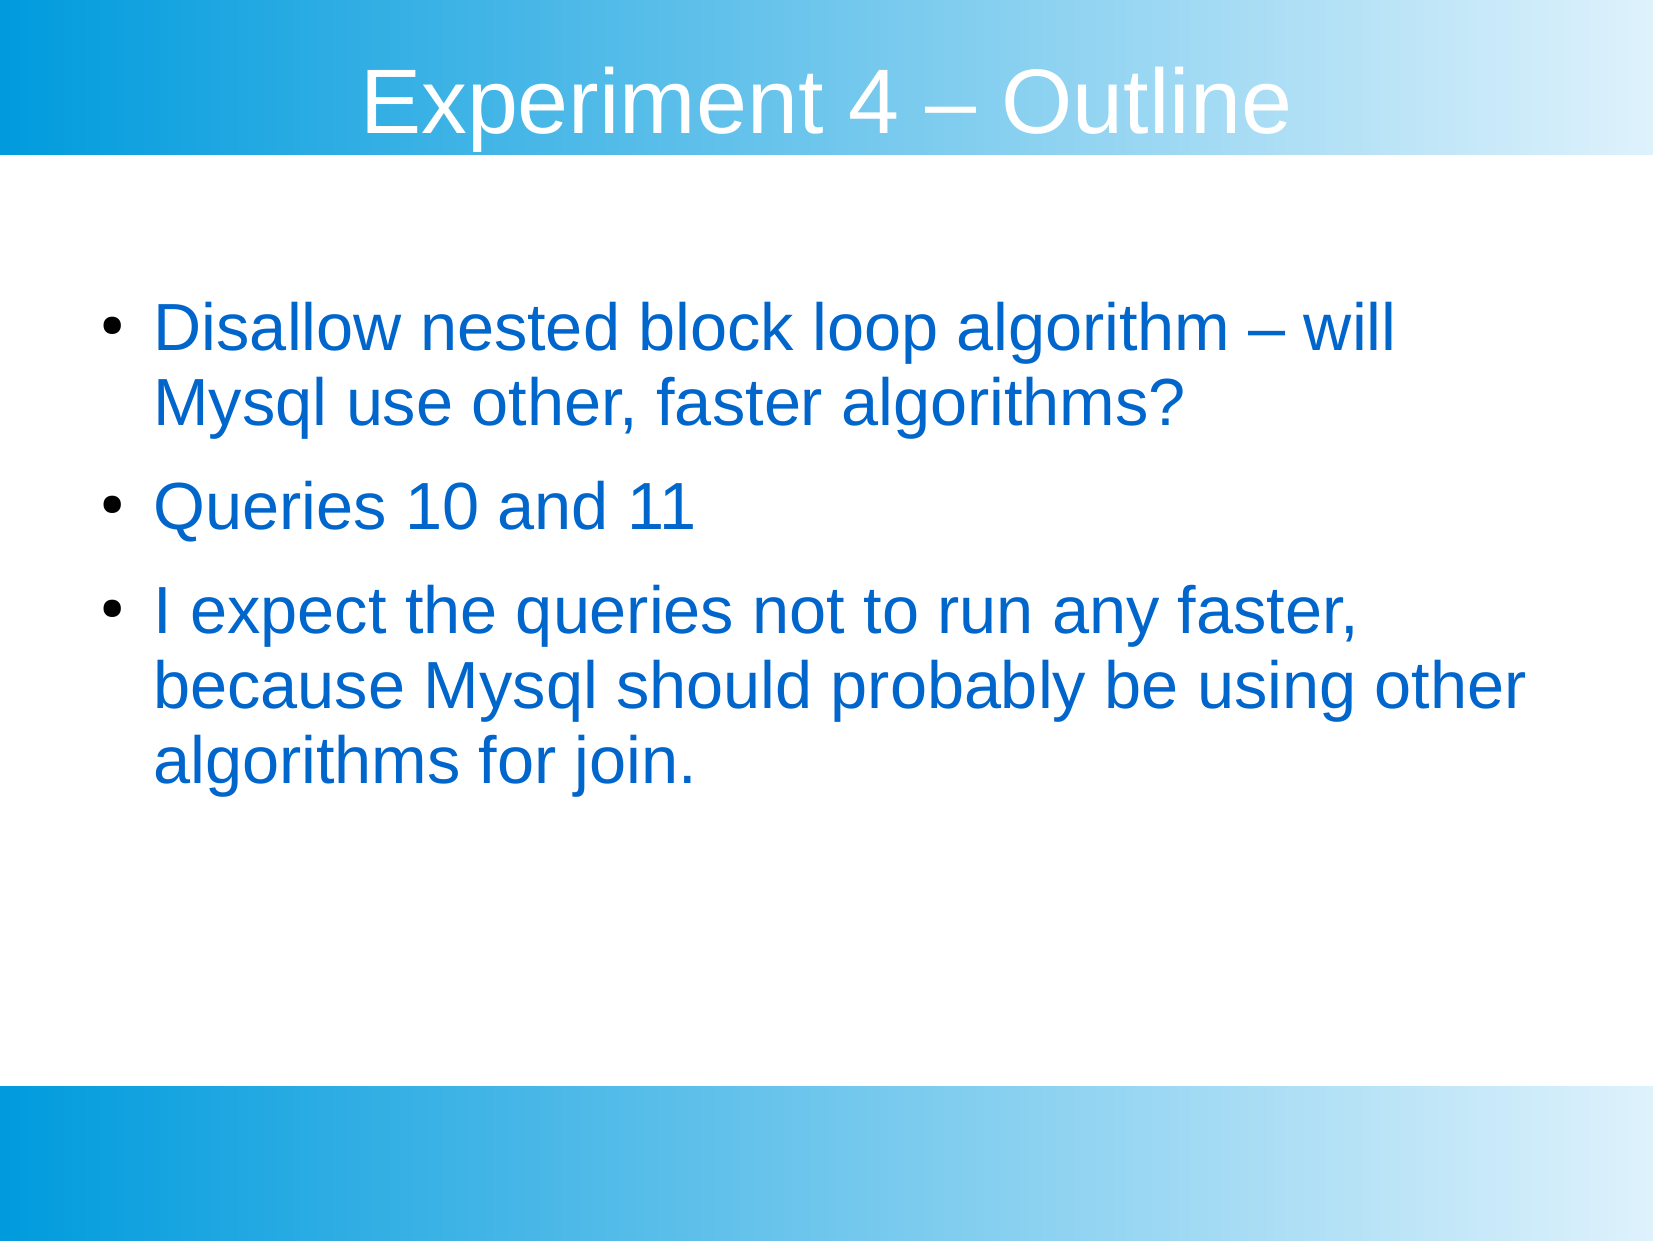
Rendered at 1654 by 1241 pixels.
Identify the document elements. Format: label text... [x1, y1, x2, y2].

title Experiment 4 – Outline [82, 49, 1571, 155]
list Disallow nested block loop algorithm – will Mysql use other, faster algorithms? Queries 10 and 11 I expect the queries not to run any faster, because Mysql should probably be using other algorithms for join. [82, 290, 1571, 1010]
